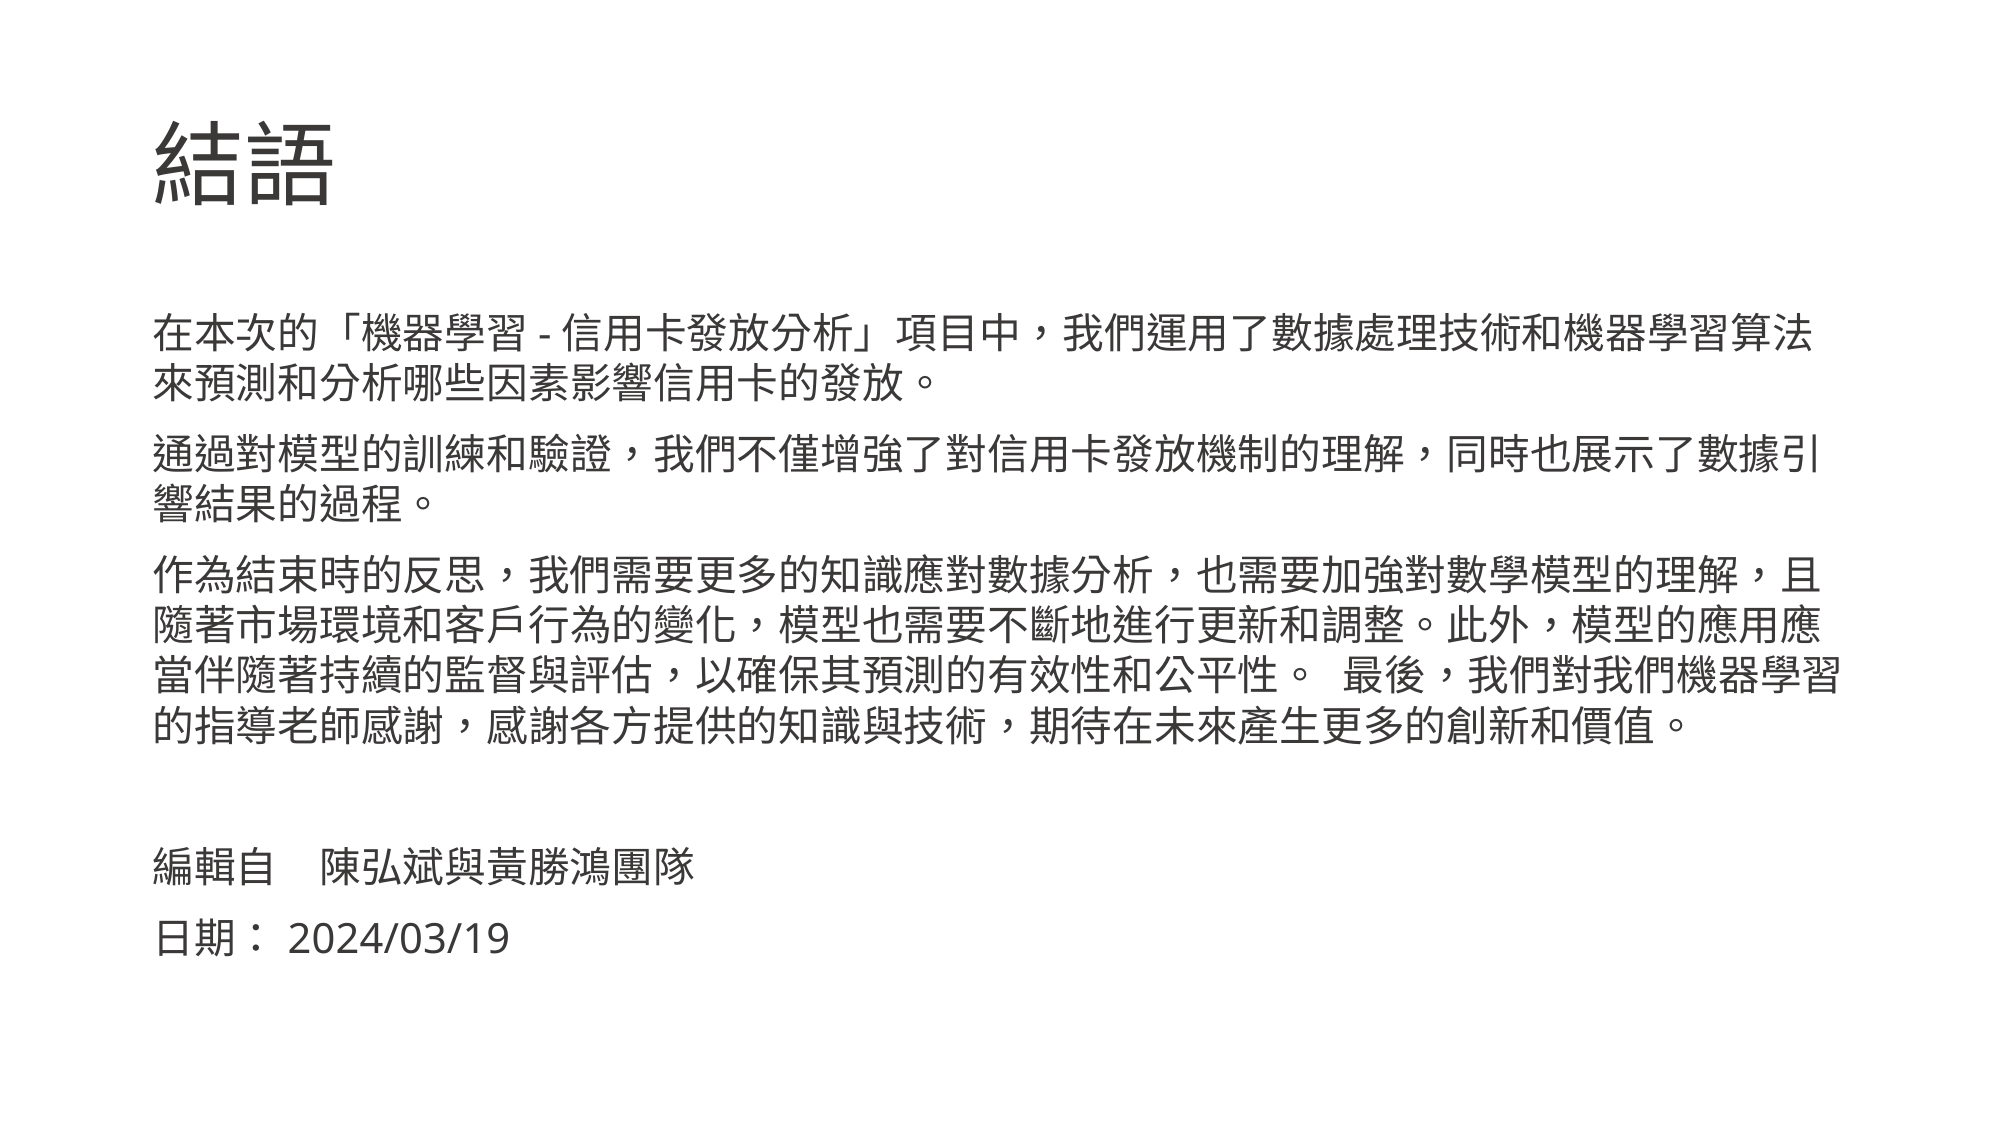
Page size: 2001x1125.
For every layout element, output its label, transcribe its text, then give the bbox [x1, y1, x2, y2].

list 在本次的「機器學習-信用卡發放分析」項目中，我們運用了數據處理技術和機器學習算法來預測和分析哪些因素影響信用卡的發放。 通過對模型的訓練和驗證，我們不僅增強了對信用卡發放機制的理解，同時也展示了數據引響結果的過程。 作為結束時的反思，我們需要更多的知識應對數據分析，也需要加強對數學模型的理解，且隨著市場環境和客戶行為的變化，模型也需要不斷地進行更新和調整。此外，模型的應用應當伴隨著持續的監督與評估，以確保其預測的有效性和公平性。 最後，我們對我們機器學習的指導老師感謝，感謝各方提供的知識與技術，期待在未來產生更多的創新和價值。 編輯自 陳弘斌與黃勝鴻團隊 日期：2024/03/19 [137, 299, 1863, 1014]
title 結語 [137, 59, 1863, 278]
